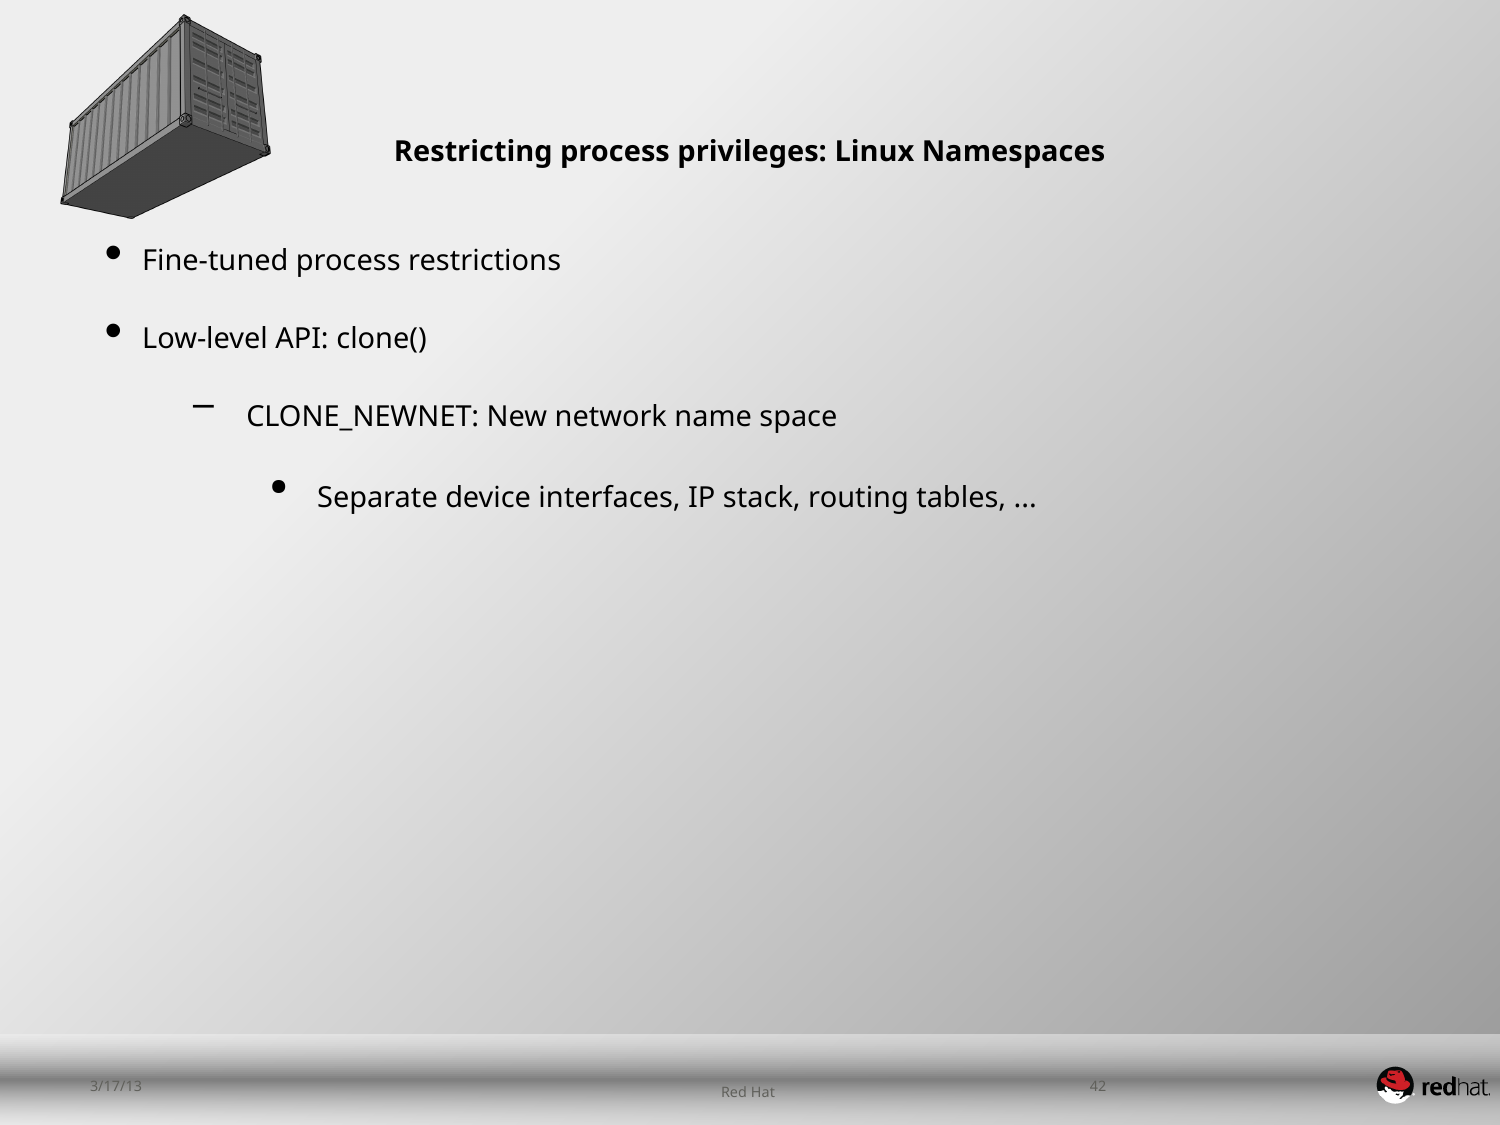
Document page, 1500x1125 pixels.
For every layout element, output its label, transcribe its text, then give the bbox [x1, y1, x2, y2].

list Fine-tuned process restrictions Low-level API: clone() CLONE_NEWNET: New network name space Separate device interfaces, IP stack, routing tables, ... [74, 209, 1425, 1012]
slide_number <number> [1074, 1051, 1337, 1112]
slide_number 3/17/13 [75, 1051, 425, 1112]
title Restricting process privileges: Linux Namespaces [271, 22, 1426, 188]
footer Red Hat [300, 1065, 1200, 1110]
picture [60, 14, 271, 219]
picture [1364, 1057, 1500, 1110]
